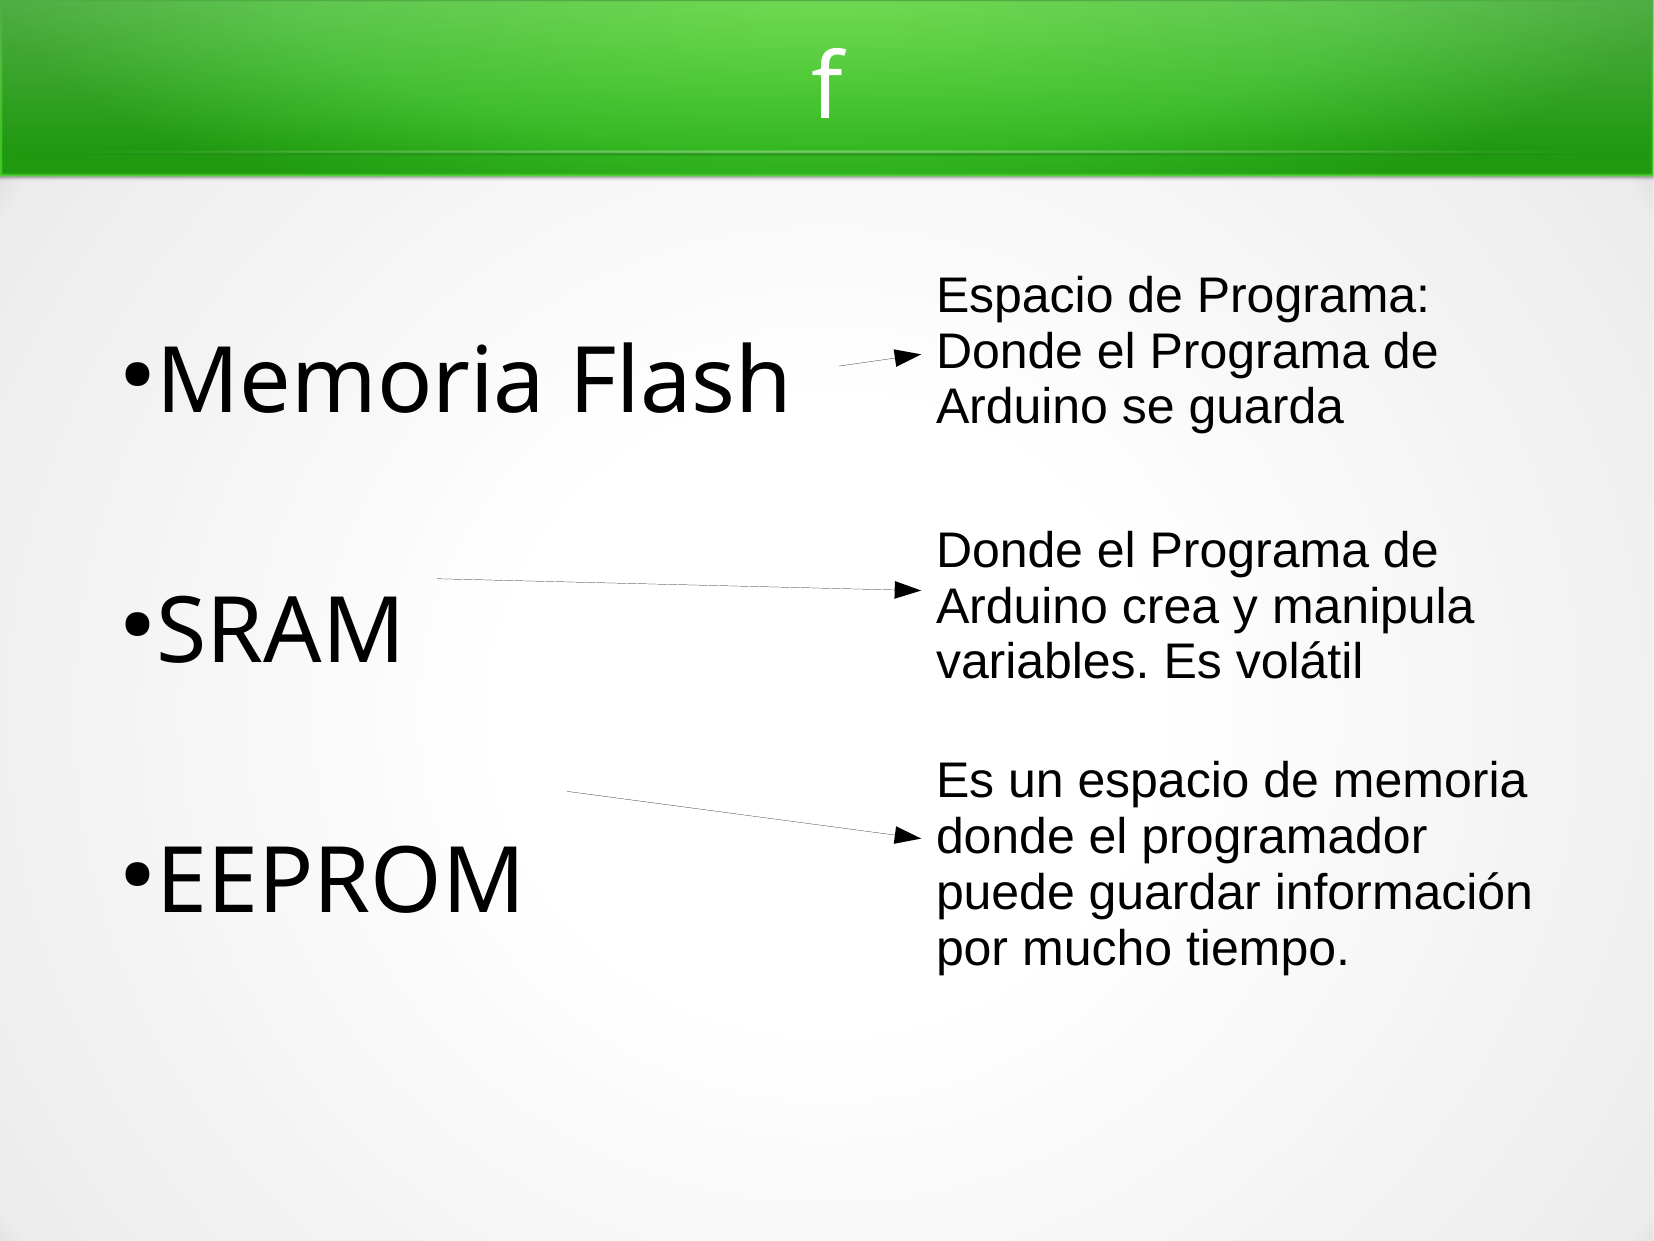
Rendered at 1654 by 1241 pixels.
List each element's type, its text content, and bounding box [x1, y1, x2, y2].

title f [82, 11, 1571, 154]
text_box Memoria Flash SRAM EEPROM [106, 307, 922, 857]
picture [0, 0, 1654, 1241]
text_box Espacio de Programa: Donde el Programa de Arduino se guarda [921, 259, 1571, 442]
text_box Donde el Programa de Arduino crea y manipula variables. Es volátil [921, 514, 1571, 697]
text_box Es un espacio de memoria donde el programador puede guardar información por mucho tiempo. [921, 745, 1571, 983]
